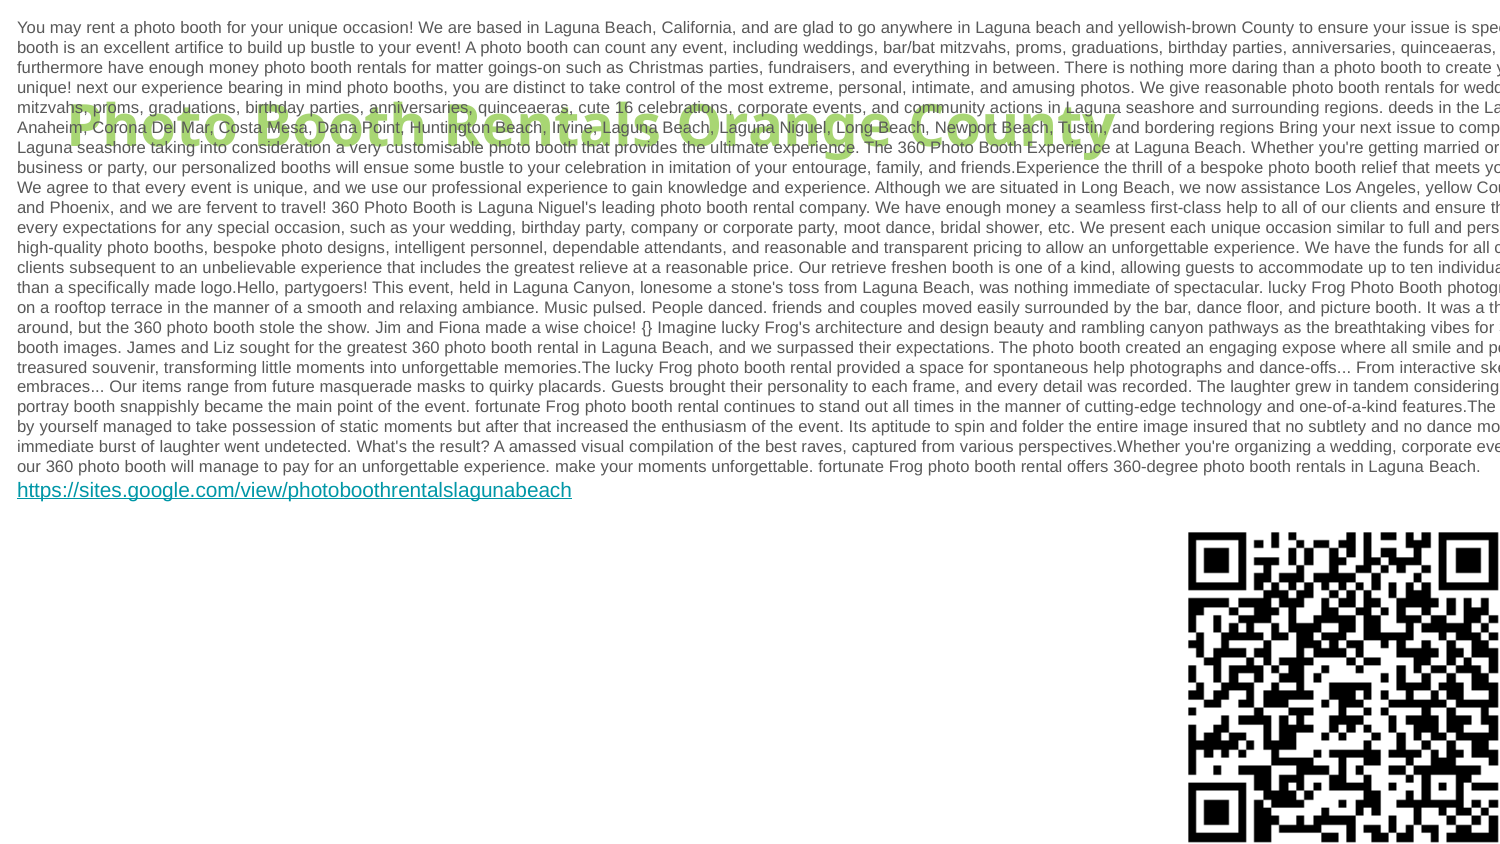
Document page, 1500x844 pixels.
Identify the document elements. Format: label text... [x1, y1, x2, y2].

text_box You may rent a photo booth for your unique occasion! We are based in Laguna Beach, California, and are glad to go anywhere in Laguna beach and yellowish-brown County to ensure your issue is spectacular. A photo booth is an excellent artifice to build up bustle to your event! A photo booth can count any event, including weddings, bar/bat mitzvahs, proms, graduations, birthday parties, anniversaries, quinceaeras, and lovable 16. We furthermore have enough money photo booth rentals for matter goings-on such as Christmas parties, fundraisers, and everything in between. There is nothing more daring than a photo booth to create your celebration unique! next our experience bearing in mind photo booths, you are distinct to take control of the most extreme, personal, intimate, and amusing photos. We give reasonable photo booth rentals for weddings, bar/bat mitzvahs, proms, graduations, birthday parties, anniversaries, quinceaeras, cute 16 celebrations, corporate events, and community actions in Laguna seashore and surrounding regions. deeds in the Laguna Beach, Anaheim, Corona Del Mar, Costa Mesa, Dana Point, Huntington Beach, Irvine, Laguna Beach, Laguna Niguel, Long Beach, Newport Beach, Tustin, and bordering regions Bring your next issue to computer graphics in Laguna seashore taking into consideration a very customisable photo booth that provides the ultimate experience. The 360 Photo Booth Experience at Laguna Beach. Whether you're getting married or hosting a event business or party, our personalized booths will ensue some bustle to your celebration in imitation of your entourage, family, and friends.Experience the thrill of a bespoke photo booth relief that meets your individual needs. We agree to that every event is unique, and we use our professional experience to gain knowledge and experience. Although we are situated in Long Beach, we now assistance Los Angeles, yellow County, San Diego, and Phoenix, and we are fervent to travel! 360 Photo Booth is Laguna Niguel's leading photo booth rental company. We have enough money a seamless first-class help to all of our clients and ensure that we will exceed every expectations for any special occasion, such as your wedding, birthday party, company or corporate party, moot dance, bridal shower, etc. We present each unique occasion similar to full and personalized packages, high-quality photo booths, bespoke photo designs, intelligent personnel, dependable attendants, and reasonable and transparent pricing to allow an unforgettable experience. We have the funds for all consumers and clients subsequent to an unbelievable experience that includes the greatest relieve at a reasonable price. Our retrieve freshen booth is one of a kind, allowing guests to accommodate up to ten individuals in a photo later than a specifically made logo.Hello, partygoers! This event, held in Laguna Canyon, lonesome a stone's toss from Laguna Beach, was nothing immediate of spectacular. lucky Frog Photo Booth photographed the situation on a rooftop terrace in the manner of a smooth and relaxing ambiance. Music pulsed. People danced. friends and couples moved easily surrounded by the bar, dance floor, and picture booth. It was a thrilling experience all around, but the 360 photo booth stole the show. Jim and Fiona made a wise choice! {} Imagine lucky Frog's architecture and design beauty and rambling canyon pathways as the breathtaking vibes for 360-degree photo booth images. James and Liz sought for the greatest 360 photo booth rental in Laguna Beach, and we surpassed their expectations. The photo booth created an engaging expose where all smile and pose became a treasured souvenir, transforming little moments into unforgettable memories.The lucky Frog photo booth rental provided a space for spontaneous help photographs and dance-offs... From interactive sketches to in flames embraces... Our items range from future masquerade masks to quirky placards. Guests brought their personality to each frame, and every detail was recorded. The laughter grew in tandem considering the prints. The 360 portray booth snappishly became the main point of the event. fortunate Frog photo booth rental continues to stand out all times in the manner of cutting-edge technology and one-of-a-kind features.The 360 photo booth not by yourself managed to take possession of static moments but after that increased the enthusiasm of the event. Its aptitude to spin and folder the entire image insured that no subtlety and no dance move, and no immediate burst of laughter went undetected. What's the result? A amassed visual compilation of the best raves, captured from various perspectives.Whether you're organizing a wedding, corporate event, or celebration, our 360 photo booth will manage to pay for an unforgettable experience. make your moments unforgettable. fortunate Frog photo booth rental offers 360-degree photo booth rentals in Laguna Beach. https://sites.google.com/view/photoboothrentalslagunabeach [2, 2, 1500, 844]
picture [1187, 531, 1500, 844]
